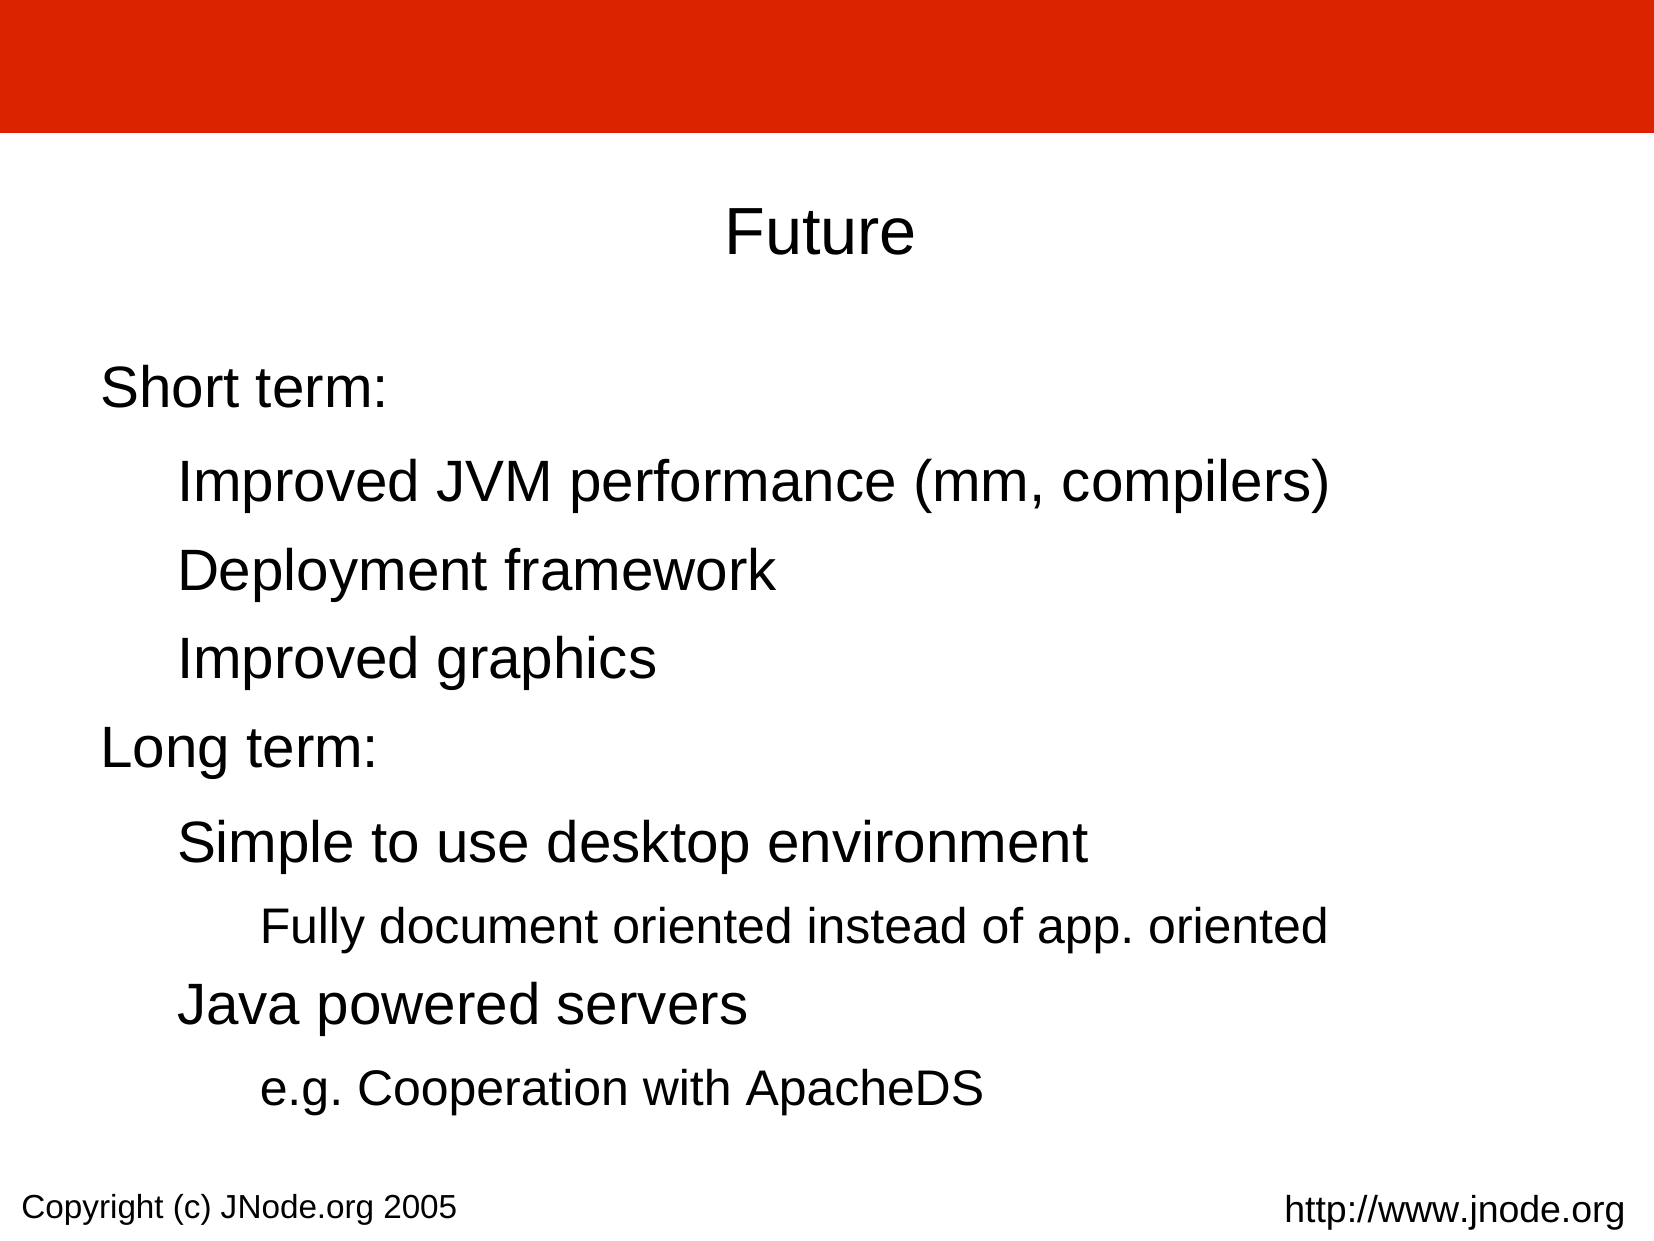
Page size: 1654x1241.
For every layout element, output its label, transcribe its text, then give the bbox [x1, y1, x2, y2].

title Future [76, 147, 1565, 316]
list Short term: Improved JVM performance (mm, compilers) Deployment framework Improved graphics Long term: Simple to use desktop environment Fully document oriented instead of app. oriented Java powered servers e.g. Cooperation with ApacheDS [82, 354, 1571, 1115]
